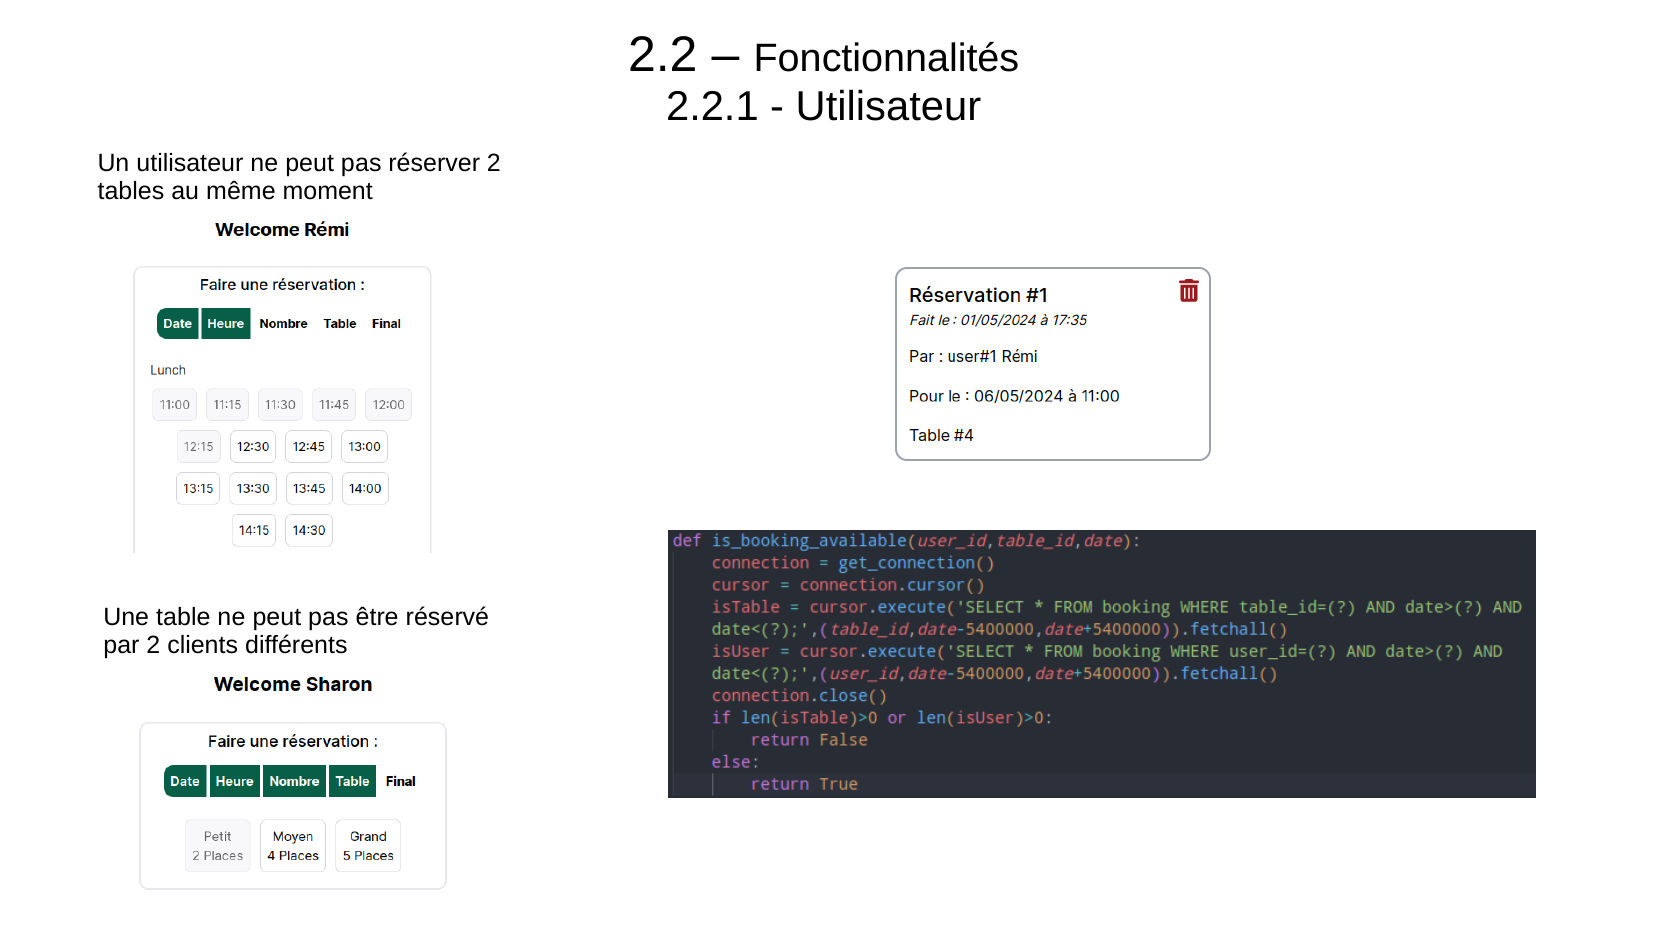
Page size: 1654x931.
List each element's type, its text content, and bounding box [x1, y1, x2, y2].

picture [101, 667, 473, 904]
title 2.2 – Fonctionnalités 2.2.1 - Utilisateur [0, 0, 1654, 156]
picture [885, 258, 1221, 473]
text_box Un utilisateur ne peut pas réserver 2 tables au même moment [82, 141, 526, 231]
text_box Une table ne peut pas être réservé par 2 clients différents [88, 595, 532, 667]
picture [125, 213, 438, 553]
picture [668, 530, 1536, 798]
